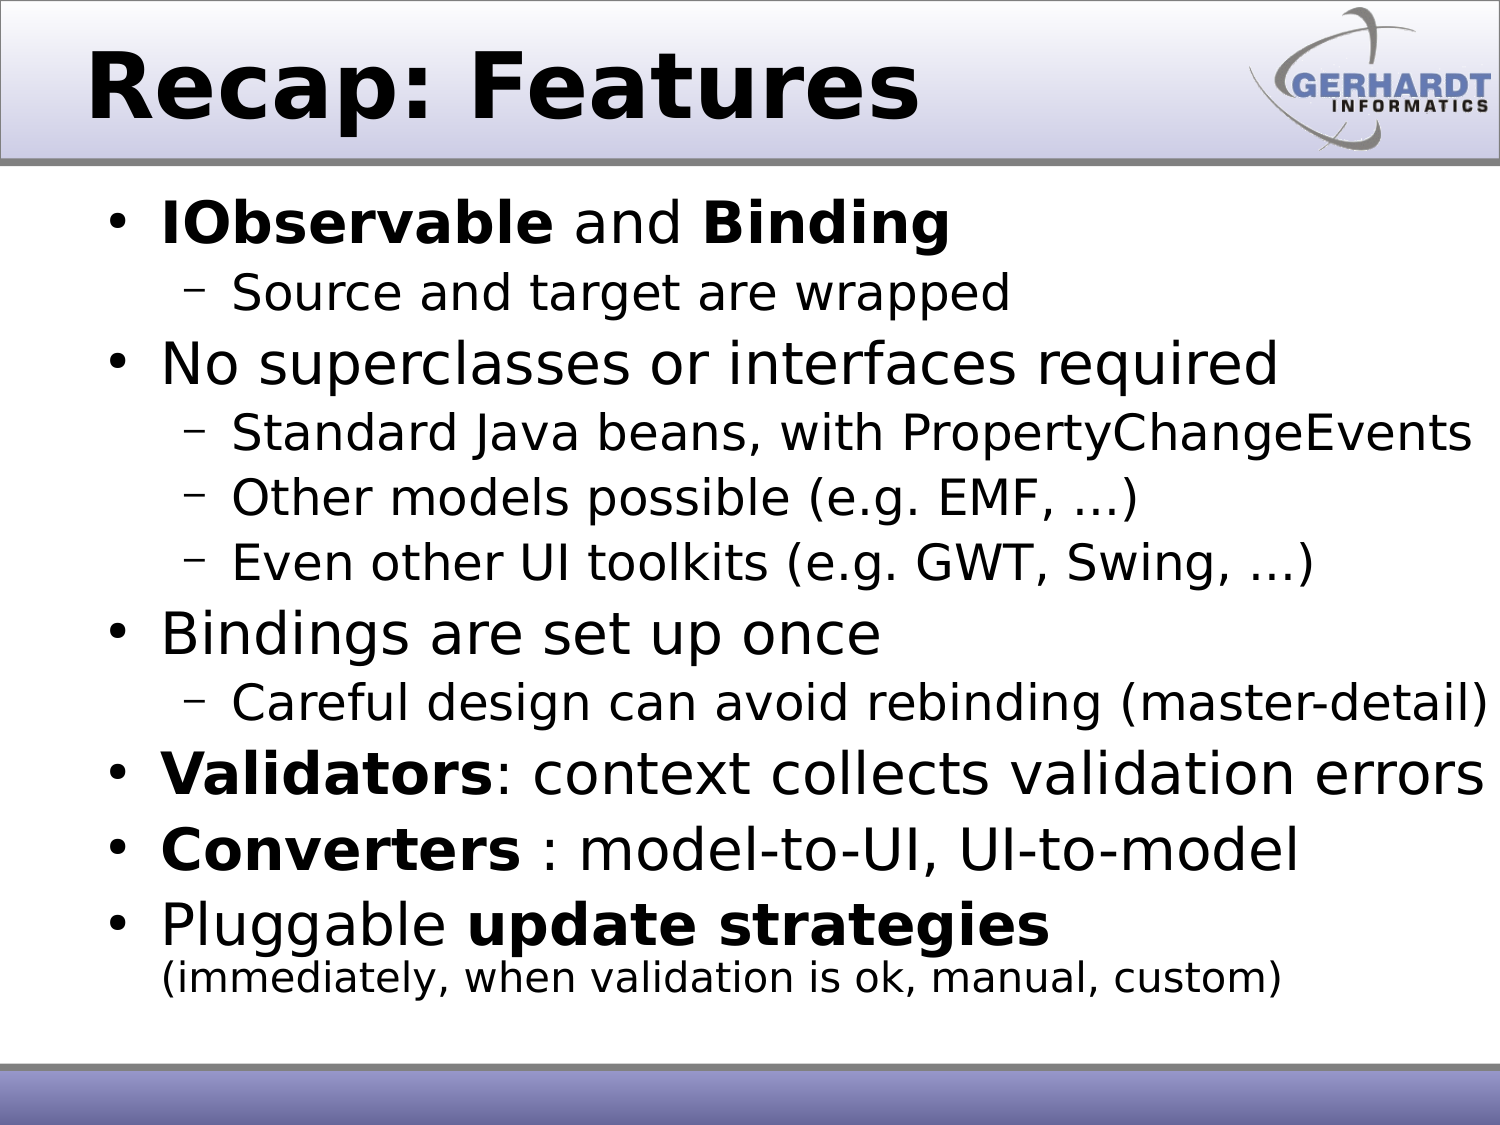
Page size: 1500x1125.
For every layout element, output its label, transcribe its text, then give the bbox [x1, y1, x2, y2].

title Recap: Features [69, 0, 1420, 189]
list IObservable and Binding Source and target are wrapped No superclasses or interfaces required Standard Java beans, with PropertyChangeEvents Other models possible (e.g. EMF, ...) Even other UI toolkits (e.g. GWT, Swing, ...) Bindings are set up once Careful design can avoid rebinding (master-detail) Validators: context collects validation errors Converters : model-to-UI, UI-to-model Pluggable update strategies (immediately, when validation is ok, manual, custom) [75, 187, 1500, 1093]
picture [1420, 7, 1491, 151]
